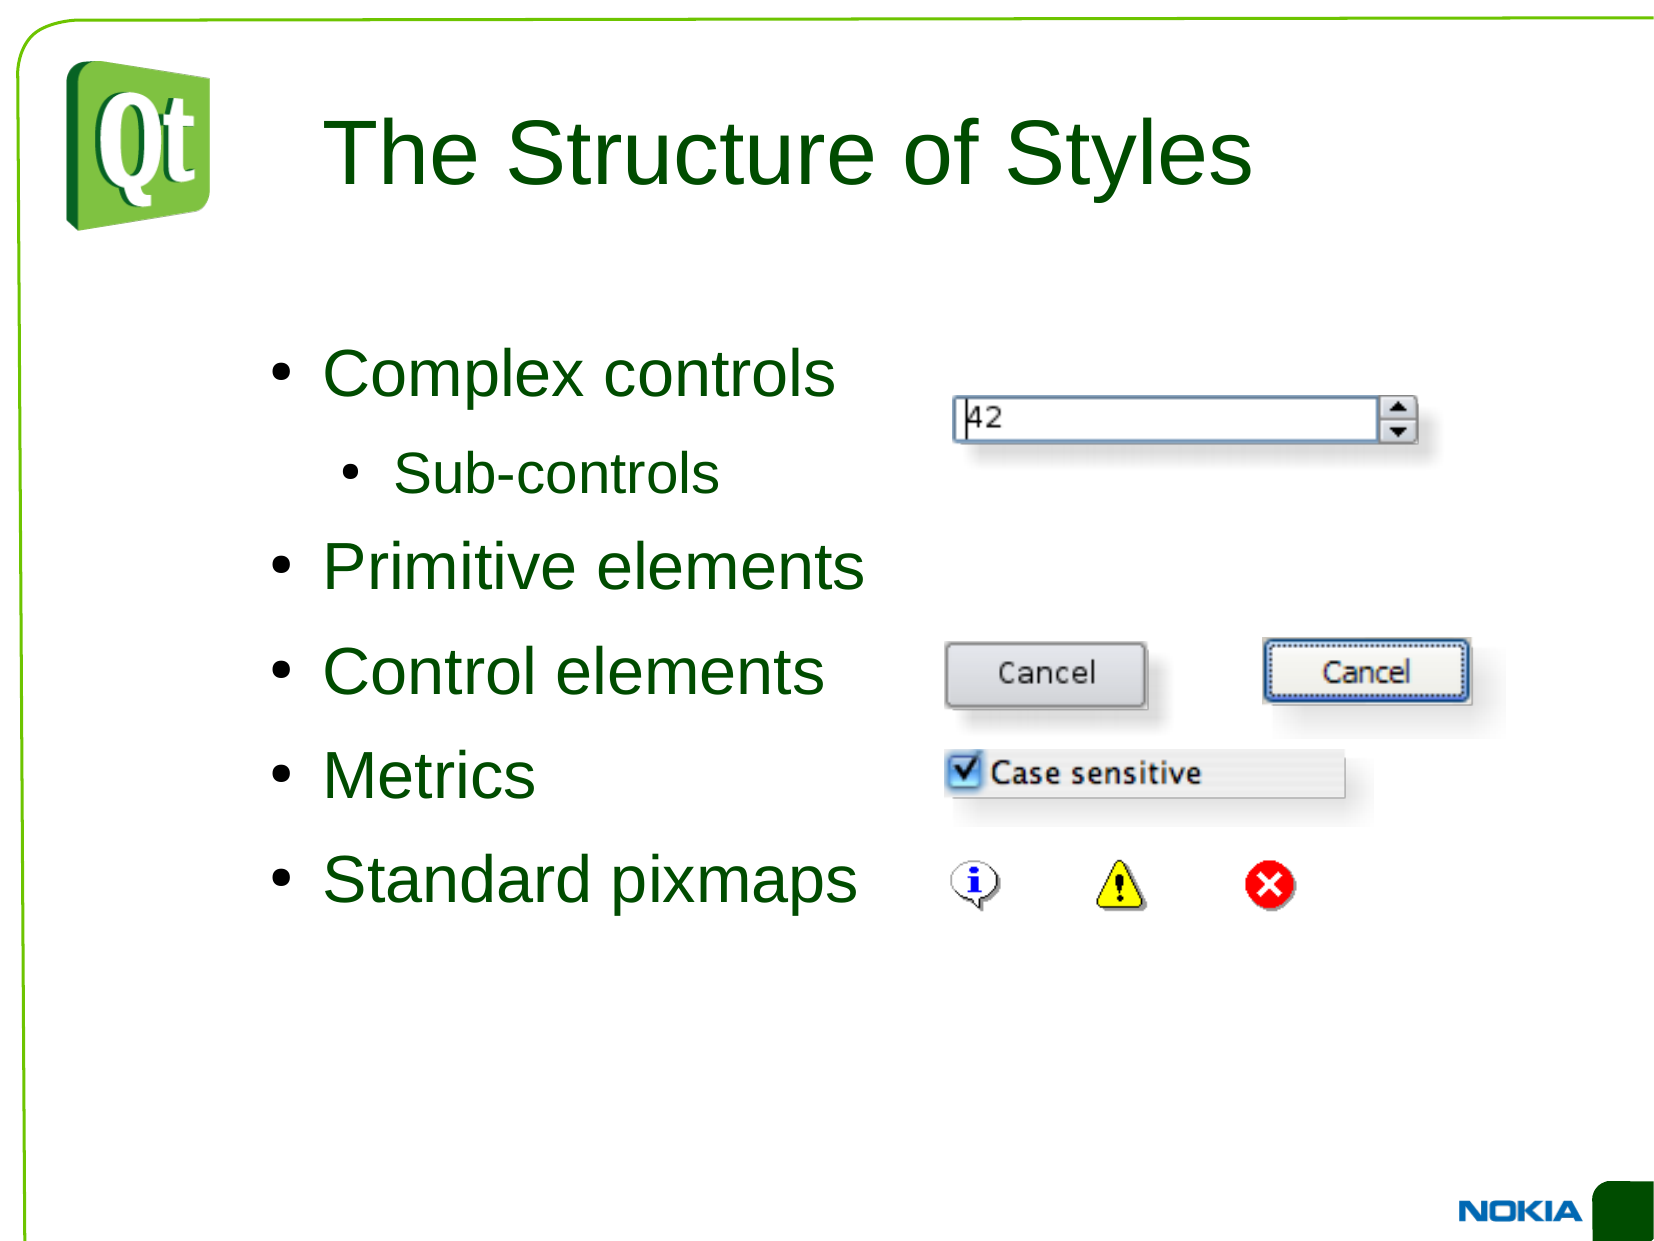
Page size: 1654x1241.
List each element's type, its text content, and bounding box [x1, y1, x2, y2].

picture [946, 856, 1004, 913]
picture [1089, 854, 1152, 916]
title The Structure of Styles [251, 56, 1327, 250]
picture [66, 61, 210, 231]
picture [1262, 637, 1506, 739]
list Complex controls Sub-controls Primitive elements Control elements Metrics Standard pixmaps [251, 336, 1571, 1085]
picture [944, 749, 1374, 827]
picture [1241, 856, 1300, 913]
picture [1459, 1200, 1583, 1222]
picture [944, 641, 1177, 739]
picture [952, 395, 1447, 473]
